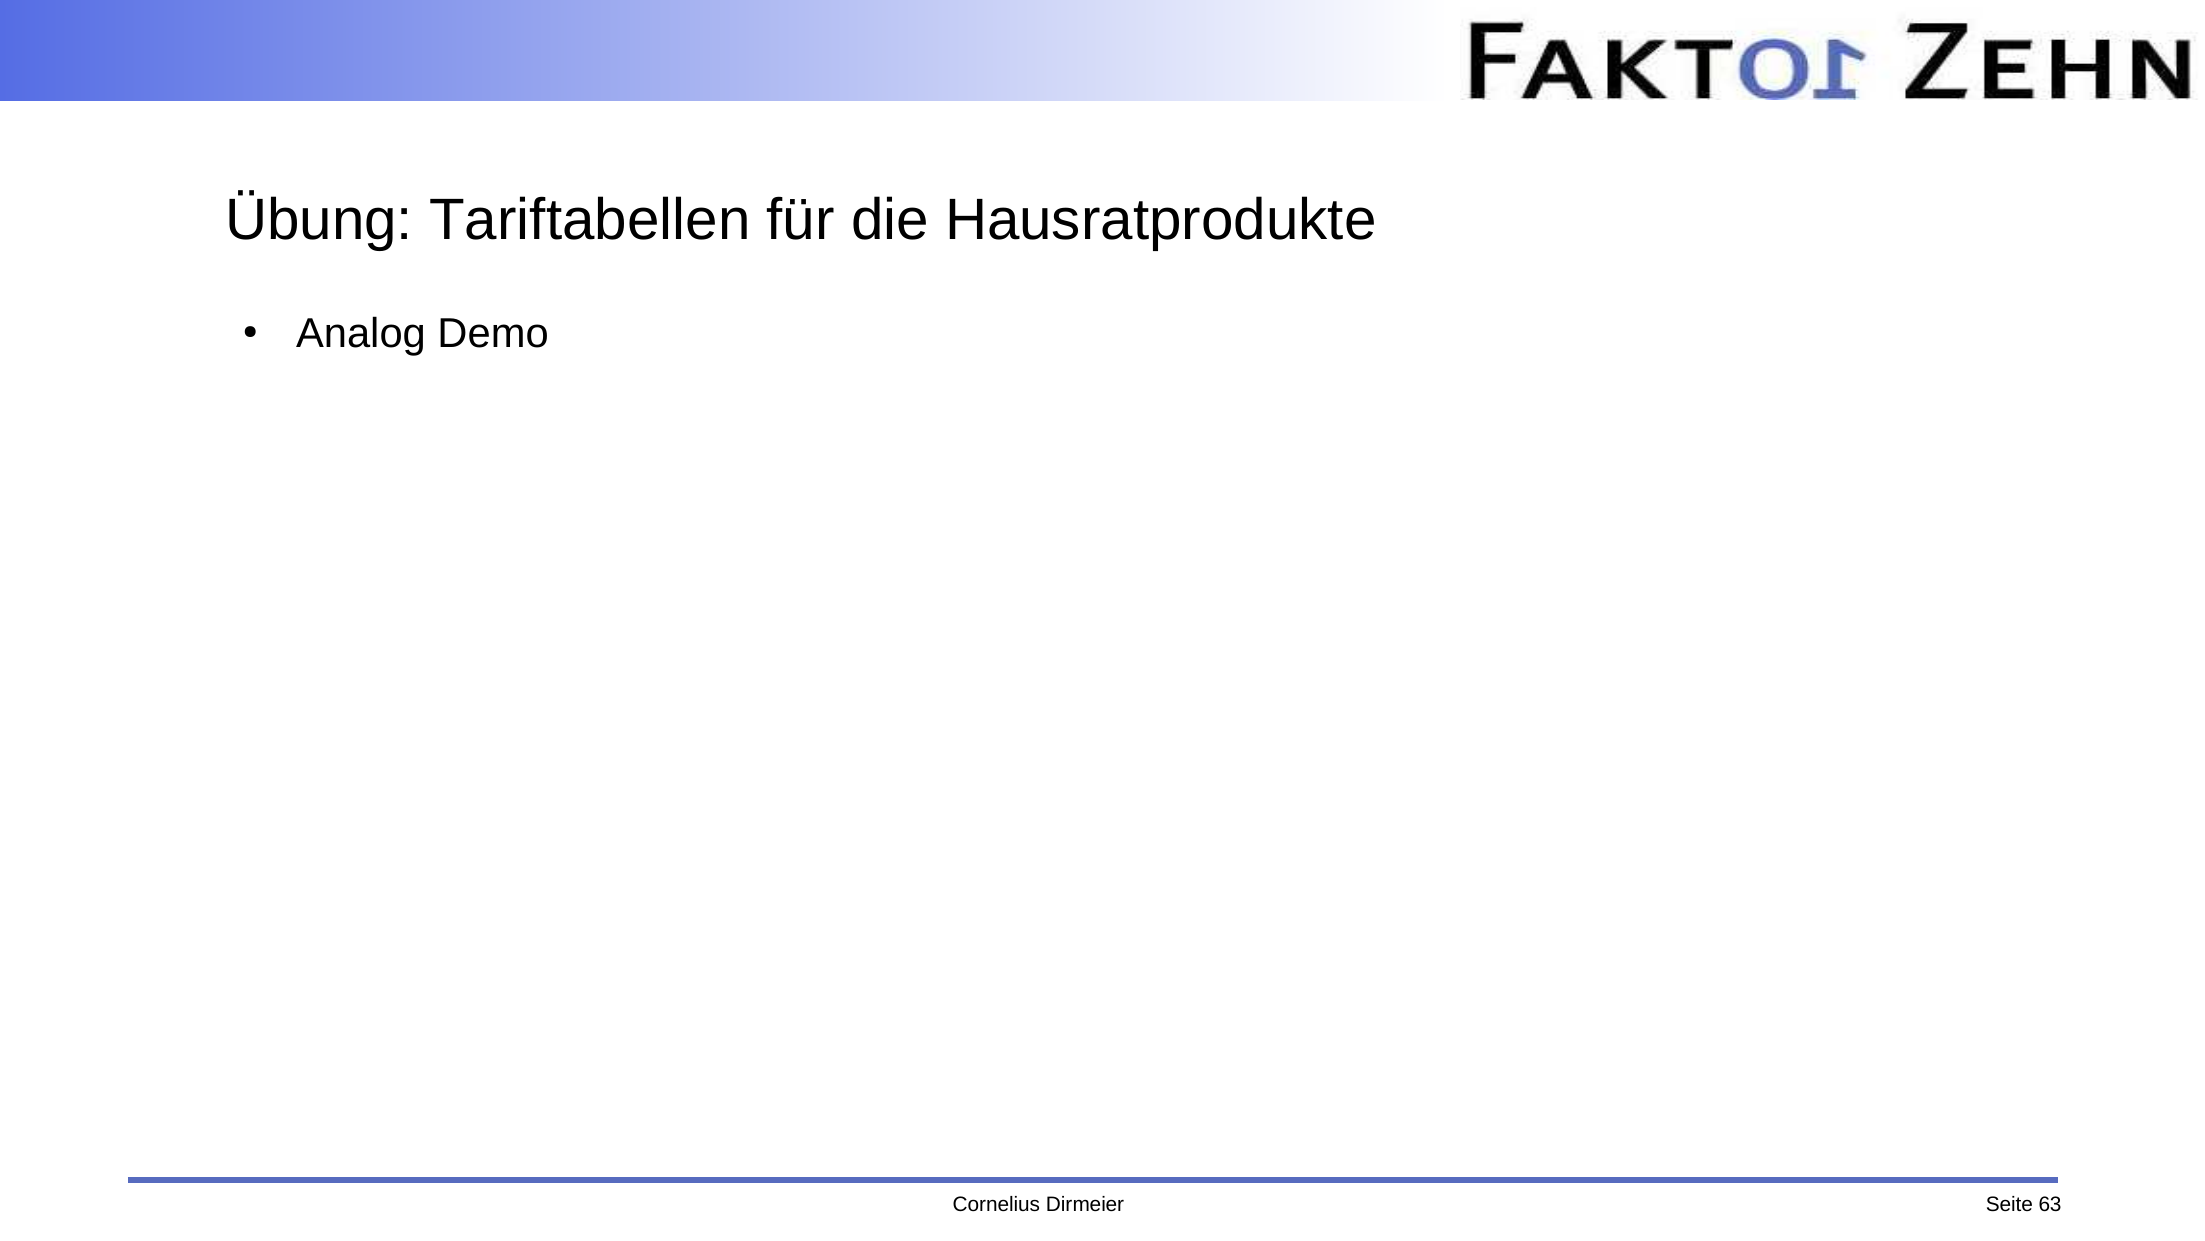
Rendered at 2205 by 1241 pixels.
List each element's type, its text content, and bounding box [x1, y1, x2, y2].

title Übung: Tariftabellen für die Hausratprodukte [225, 142, 1981, 296]
list Analog Demo [225, 310, 1981, 1078]
picture [1460, 7, 2202, 100]
